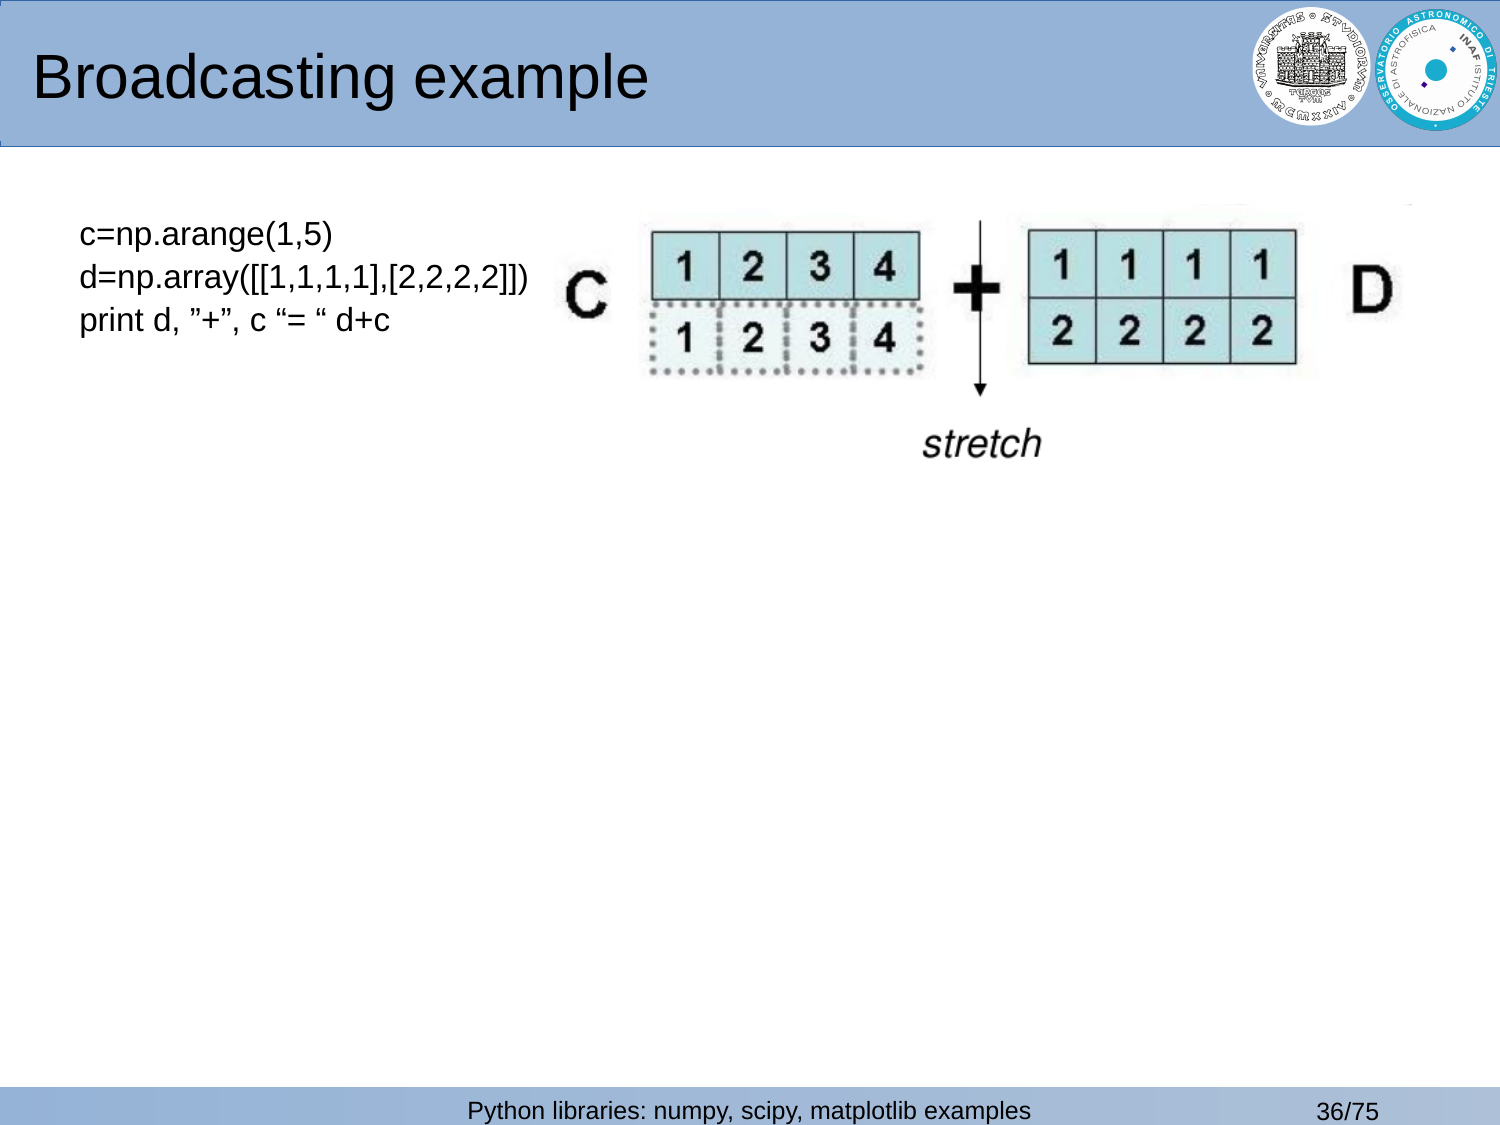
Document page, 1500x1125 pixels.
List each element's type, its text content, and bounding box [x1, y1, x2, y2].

text_box Broadcasting example [0, 5, 1253, 141]
picture [538, 204, 1412, 475]
picture [1253, 0, 1500, 156]
list c=np.arange(1,5) d=np.array([[1,1,1,1],[2,2,2,2]]) print d, ”+”, c “= “ d+c [64, 204, 1500, 1084]
